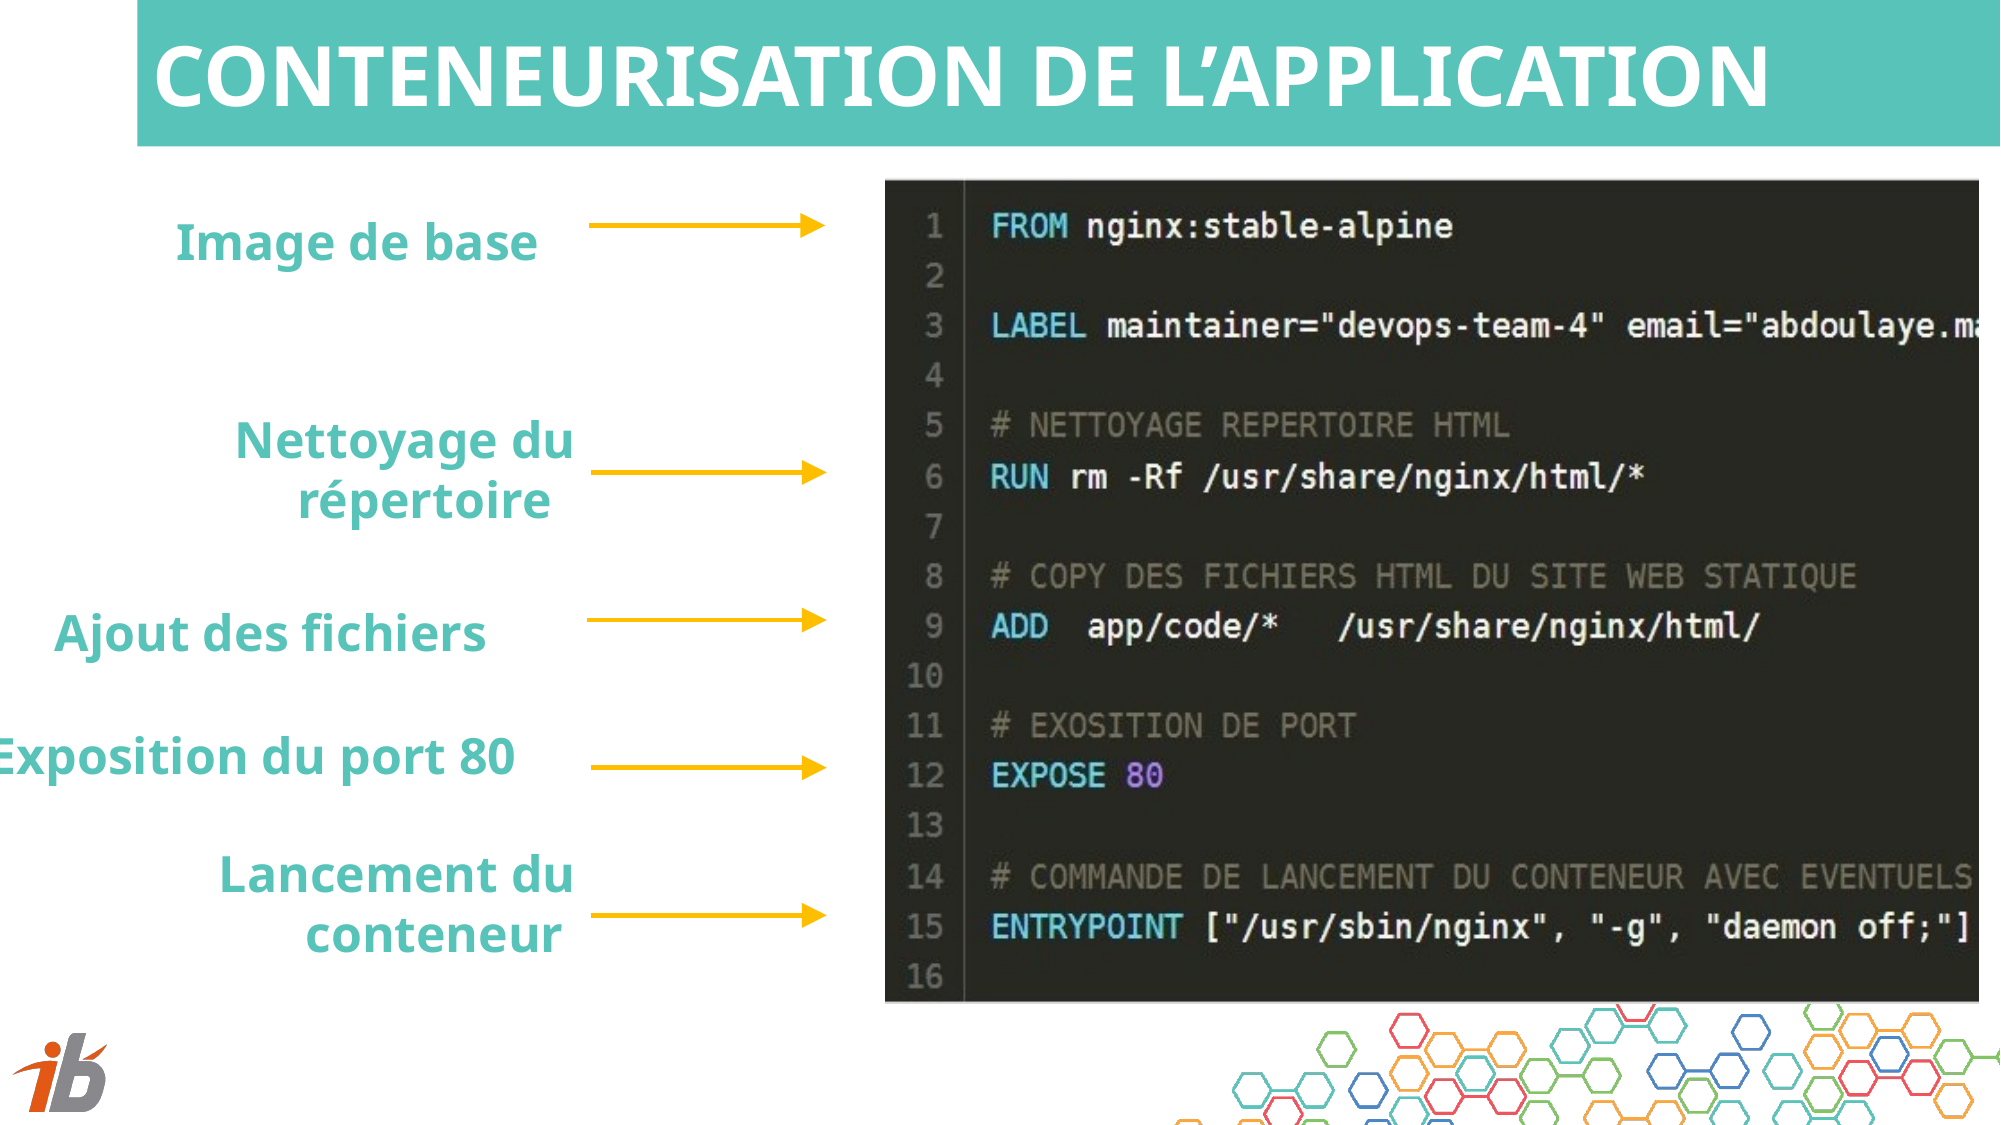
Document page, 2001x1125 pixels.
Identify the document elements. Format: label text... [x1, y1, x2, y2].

picture [885, 177, 2000, 1125]
text_box Nettoyage du répertoire [0, 413, 591, 525]
text_box Ajout des fichiers [29, 590, 502, 656]
title CONTENEURISATION DE L’APPLICATION [137, 0, 2000, 147]
text_box Lancement du conteneur [0, 885, 591, 975]
text_box Image de base [175, 206, 553, 275]
picture [12, 1033, 107, 1112]
text_box Exposition du port 80 [0, 708, 532, 857]
